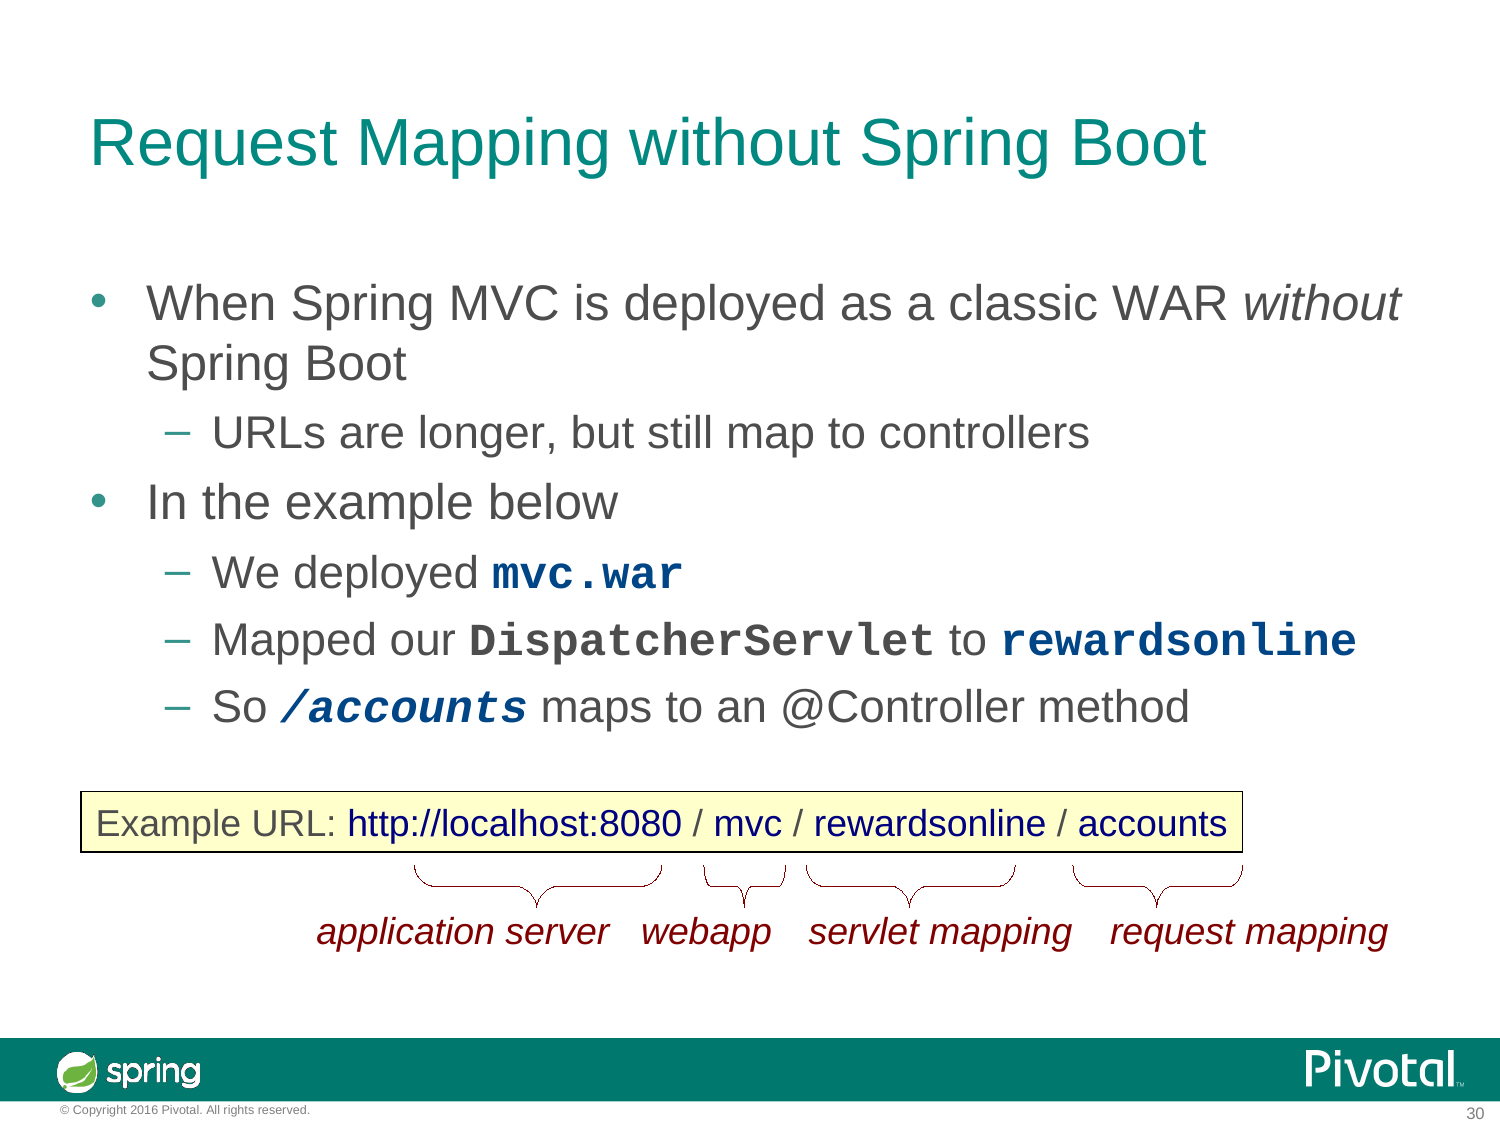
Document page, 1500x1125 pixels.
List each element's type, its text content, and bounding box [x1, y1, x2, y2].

text_box webapp [626, 899, 793, 961]
text_box Example URL: http://localhost:8080 / mvc / rewardsonline / accounts [80, 791, 1243, 852]
picture [32, 1041, 210, 1103]
list When Spring MVC is deployed as a classic WAR without Spring Boot URLs are longer, but still map to controllers In the example below We deployed mvc.war Mapped our DispatcherServlet to rewardsonline So /accounts maps to an @Controller method [75, 262, 1426, 1005]
picture [1306, 1050, 1464, 1087]
text_box request mapping [1095, 899, 1421, 961]
title Request Mapping without Spring Boot [75, 45, 1426, 233]
text_box servlet mapping [793, 899, 1095, 961]
text_box application server [290, 899, 626, 961]
